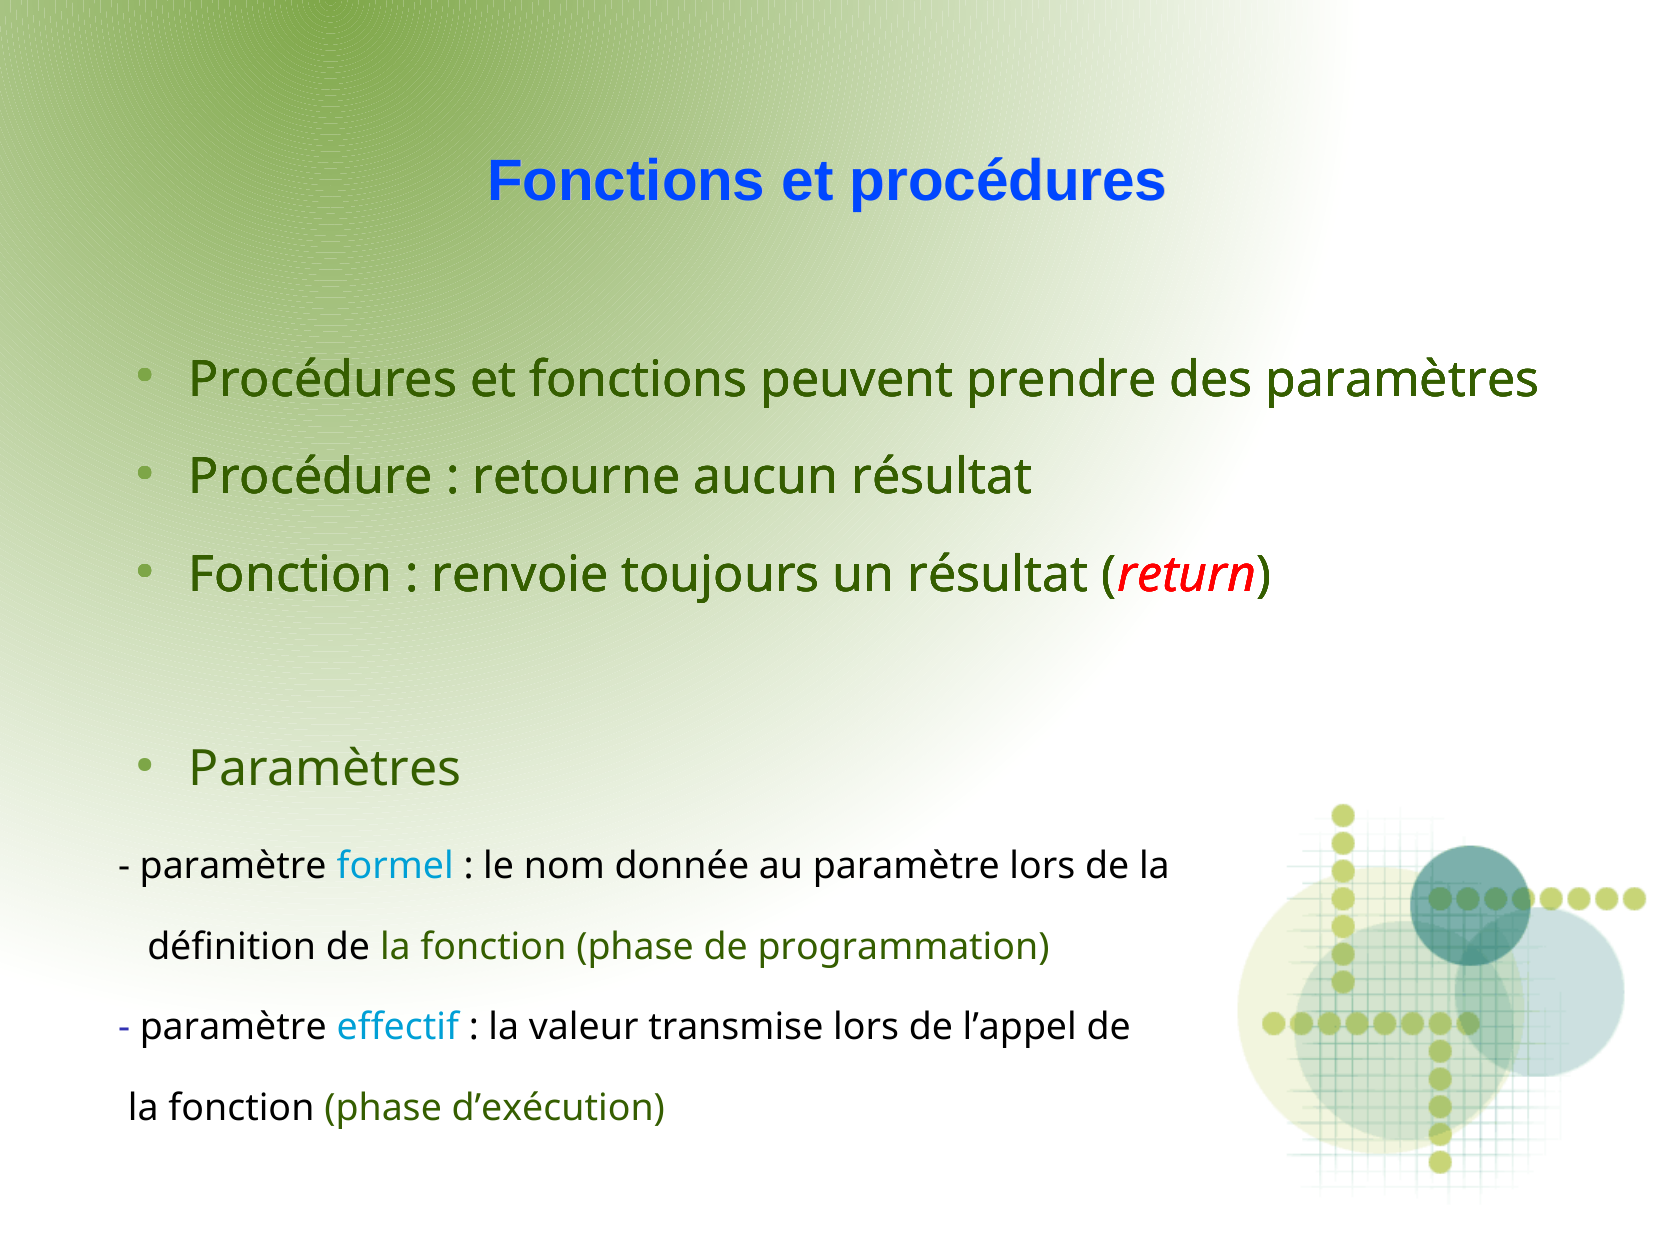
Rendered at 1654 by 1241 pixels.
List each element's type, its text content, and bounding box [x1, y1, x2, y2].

list - paramètre formel : le nom donnée au paramètre lors de la définition de la fonction (phase de programmation) - paramètre effectif : la valeur transmise lors de l’appel de la fonction (phase d’exécution) [118, 838, 1229, 1138]
title Fonctions et procédures [121, 76, 1534, 284]
list Procédures et fonctions peuvent prendre des paramètres Procédure : retourne aucun résultat Fonction : renvoie toujours un résultat (return) [118, 342, 1595, 612]
picture [1224, 792, 1654, 1211]
list Paramètres [118, 732, 709, 839]
